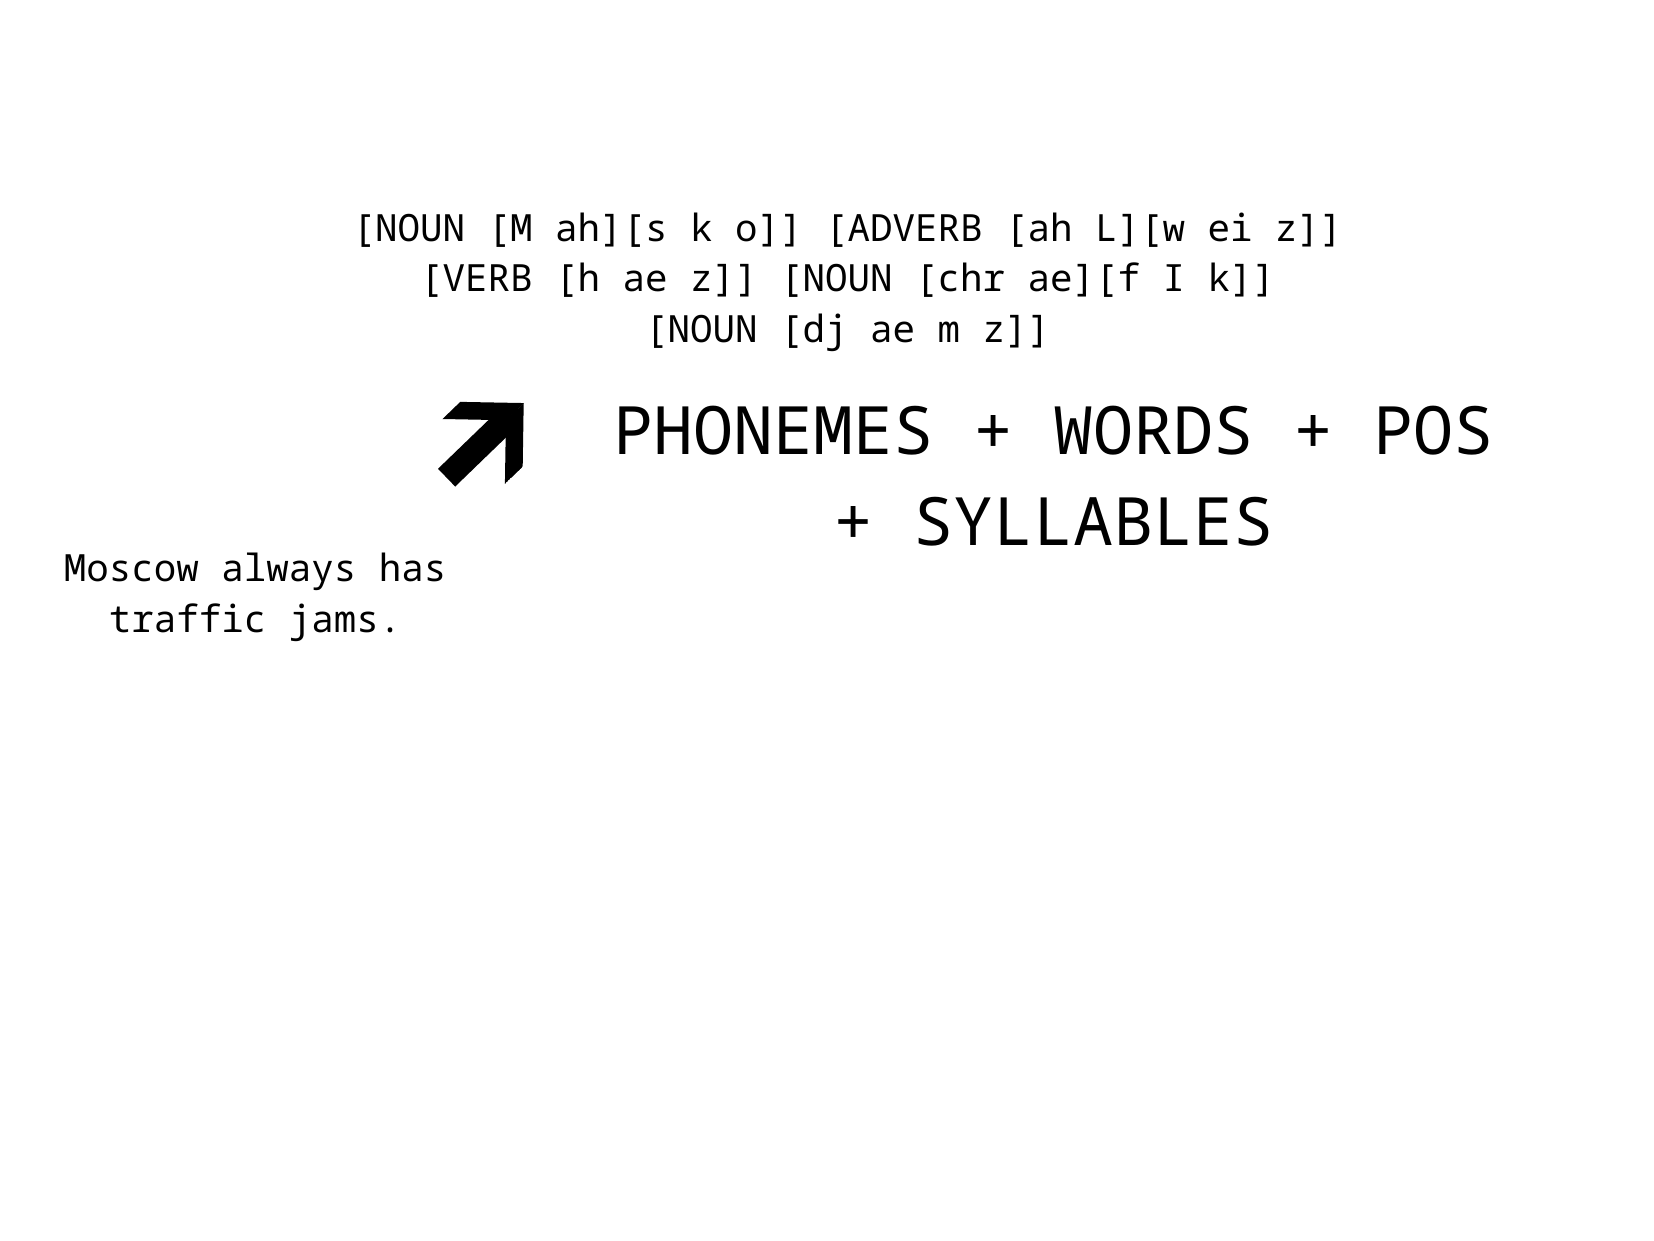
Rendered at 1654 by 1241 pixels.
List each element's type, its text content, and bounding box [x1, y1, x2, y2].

text_box PHONEMES + WORDS + POS + SYLLABLES [610, 361, 1496, 587]
subtitle Moscow always has traffic jams. [45, 480, 466, 706]
picture [415, 406, 556, 511]
text_box [NOUN [M ah][s k o]] [ADVERB [ah L][w ei z]] [VERB [h ae z]] [NOUN [chr ae][f I k]] [NOUN [dj ae m z]] [210, 150, 1486, 406]
